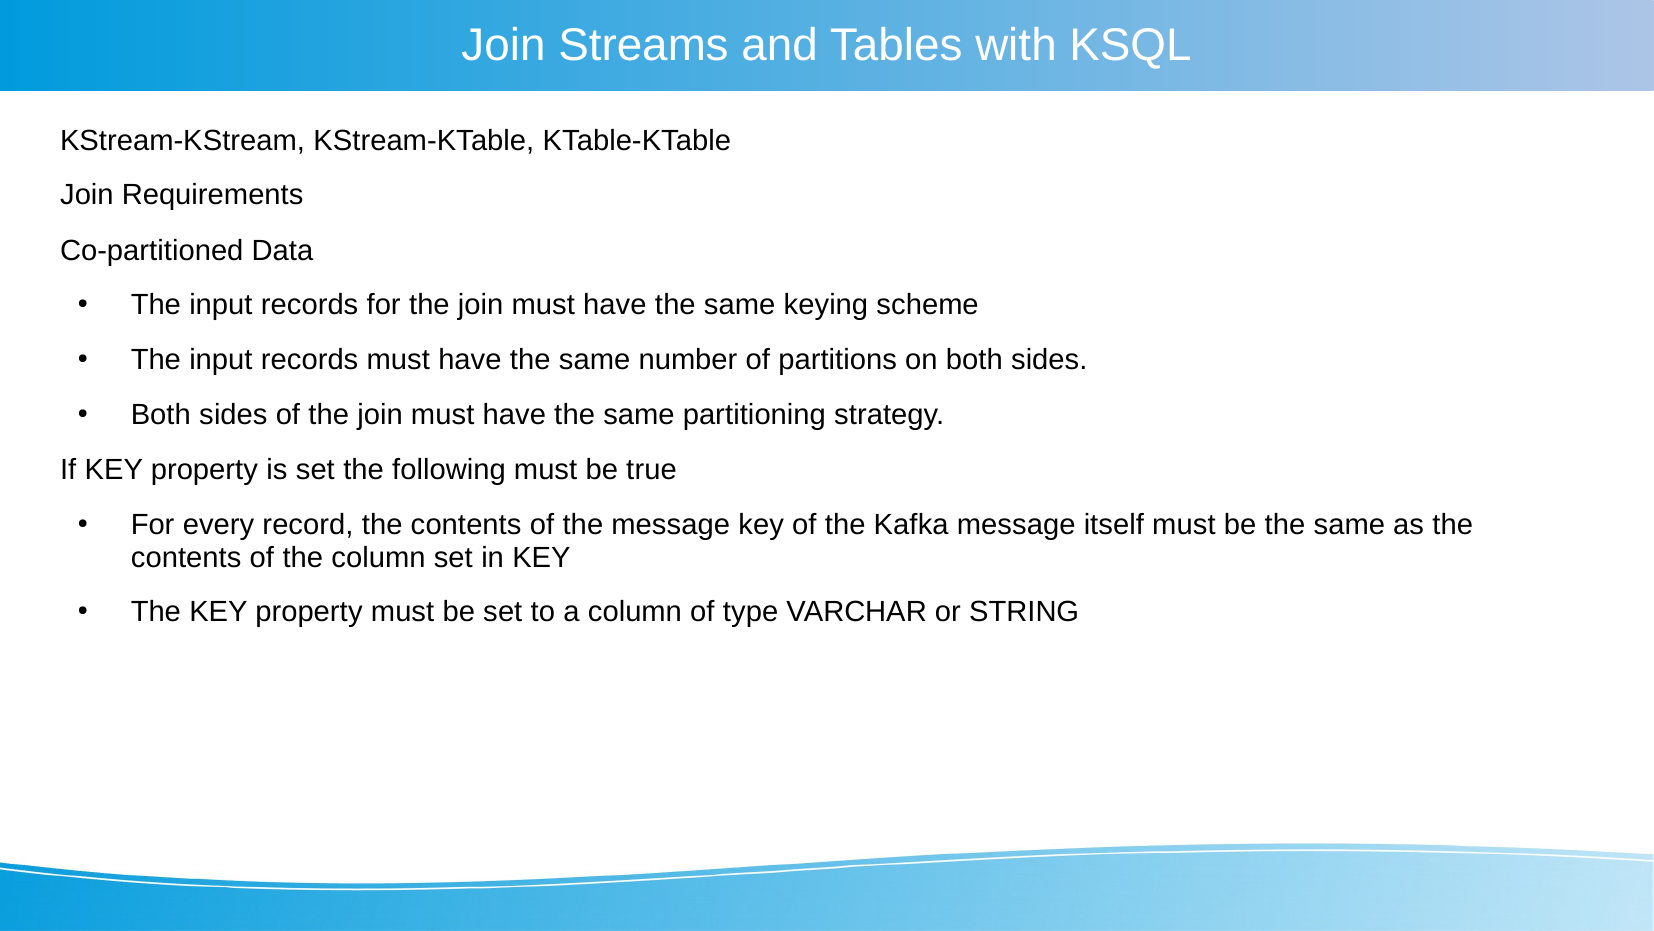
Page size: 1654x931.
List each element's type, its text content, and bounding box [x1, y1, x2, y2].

title Join Streams and Tables with KSQL [82, 5, 1571, 85]
picture [0, 843, 1654, 931]
list KStream-KStream, KStream-KTable, KTable-KTable Join Requirements Co-partitioned Data The input records for the join must have the same keying scheme The input records must have the same number of partitions on both sides. Both sides of the join must have the same partitioning strategy. If KEY property is set the following must be true For every record, the contents of the message key of the Kafka message itself must be the same as the contents of the column set in KEY The KEY property must be set to a column of type VARCHAR or STRING [60, 123, 1591, 833]
